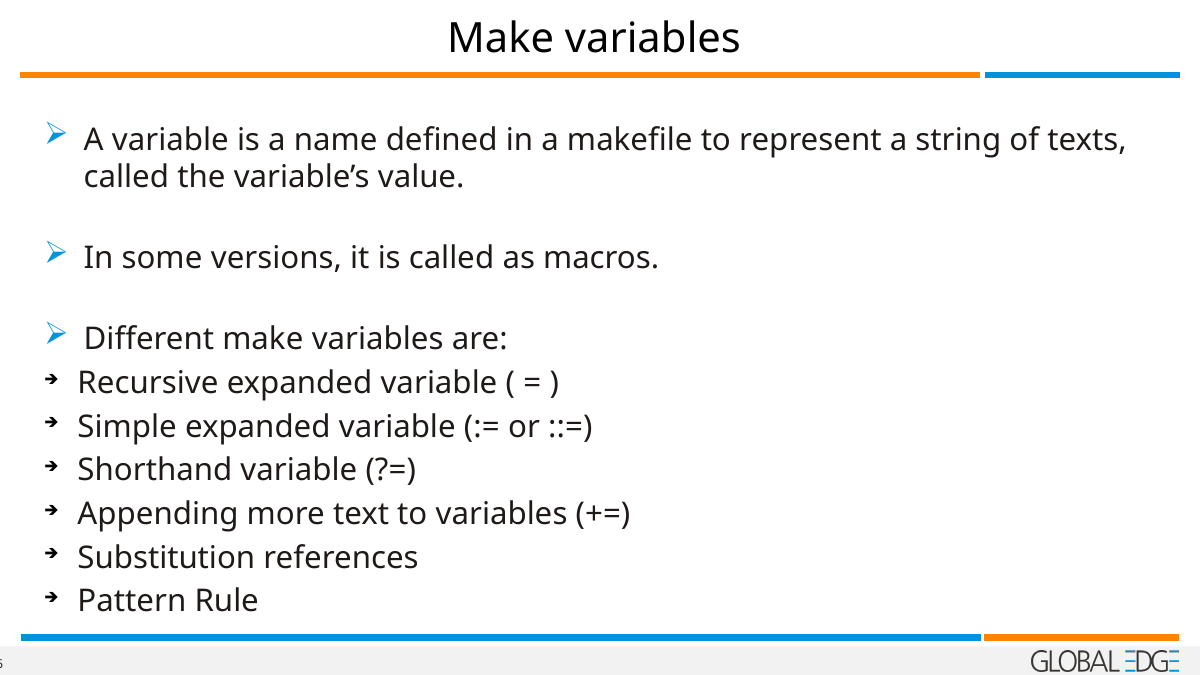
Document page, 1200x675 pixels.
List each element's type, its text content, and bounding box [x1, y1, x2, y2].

title Make variables [56, 6, 1132, 66]
picture [1031, 650, 1179, 672]
list A variable is a name defined in a makefile to represent a string of texts, called the variable’s value. In some versions, it is called as macros. Different make variables are: Recursive expanded variable ( = ) Simple expanded variable (:= or ::=) Shorthand variable (?=) Appending more text to variables (+=) Substitution references Pattern Rule [33, 113, 1167, 628]
